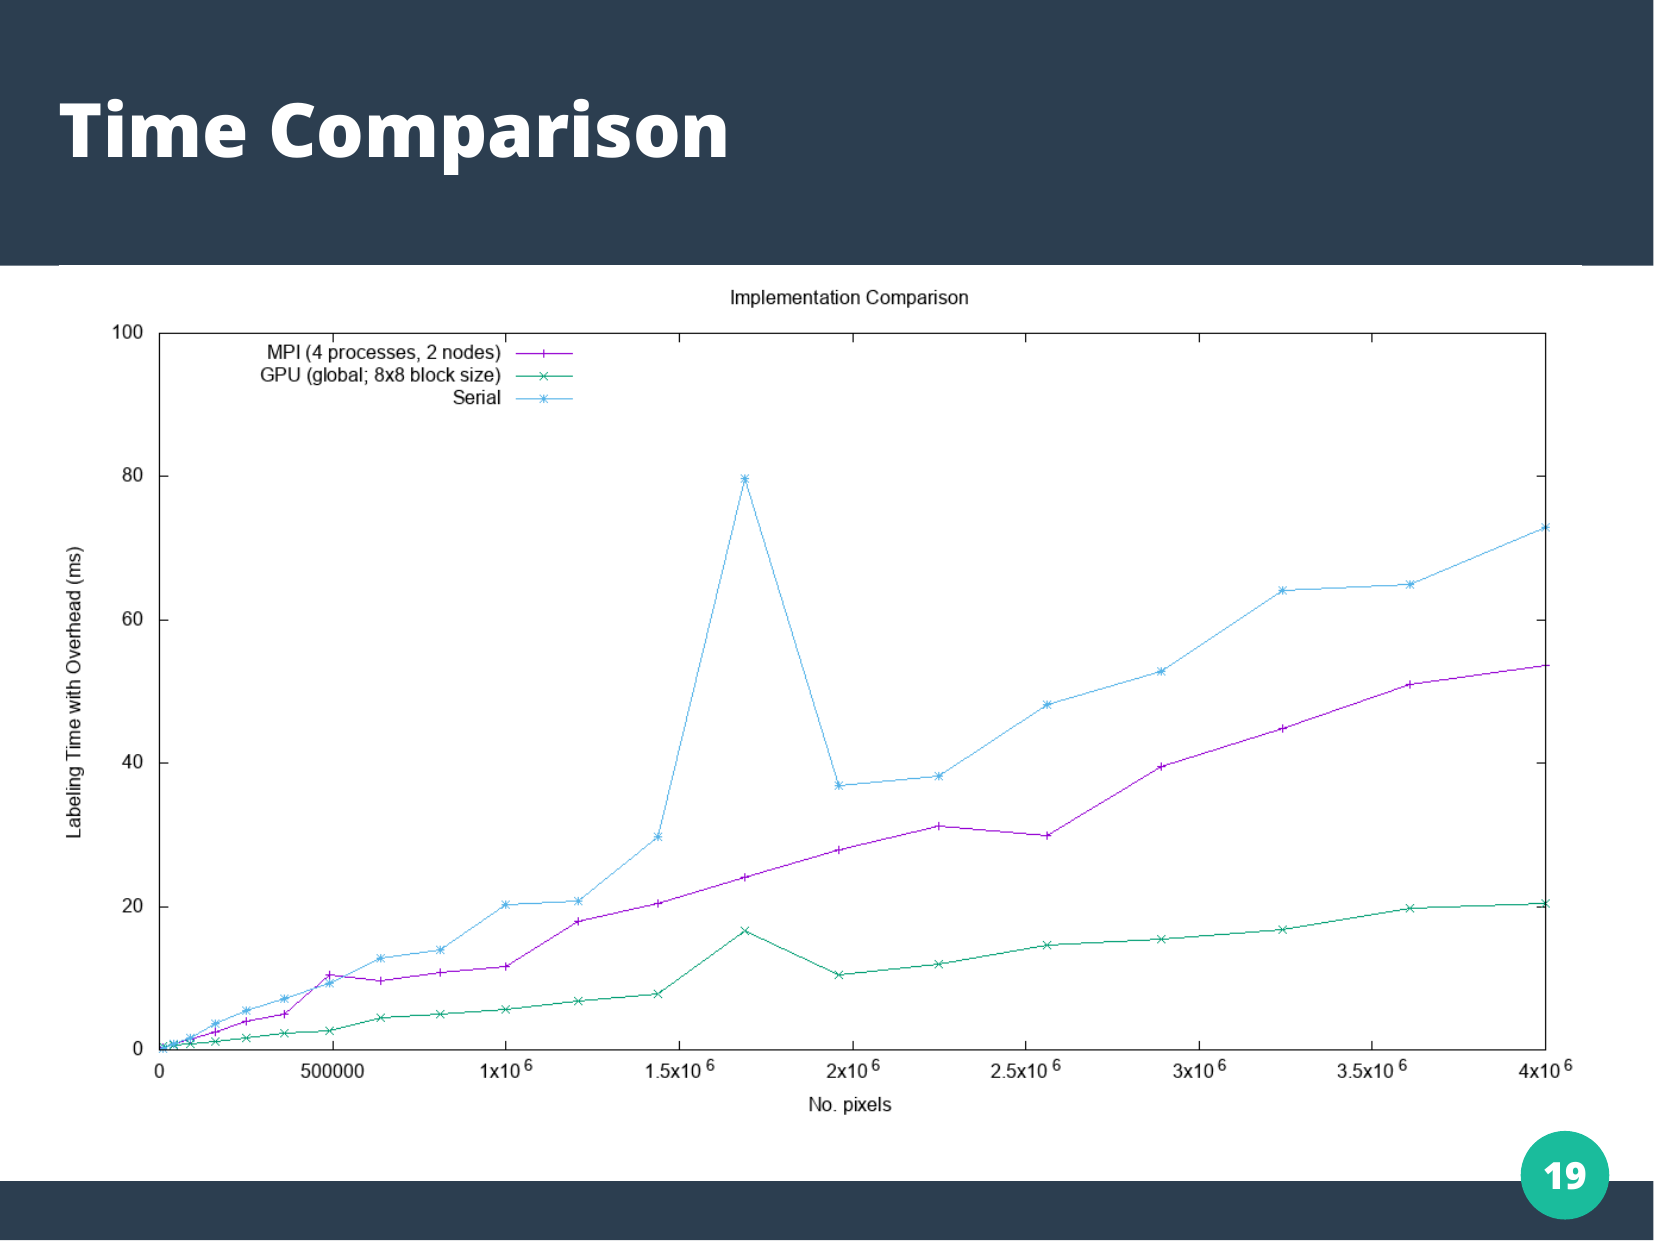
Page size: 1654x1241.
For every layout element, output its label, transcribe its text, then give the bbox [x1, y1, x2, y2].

picture [59, 265, 1582, 1123]
title Time Comparison [59, 49, 1595, 207]
